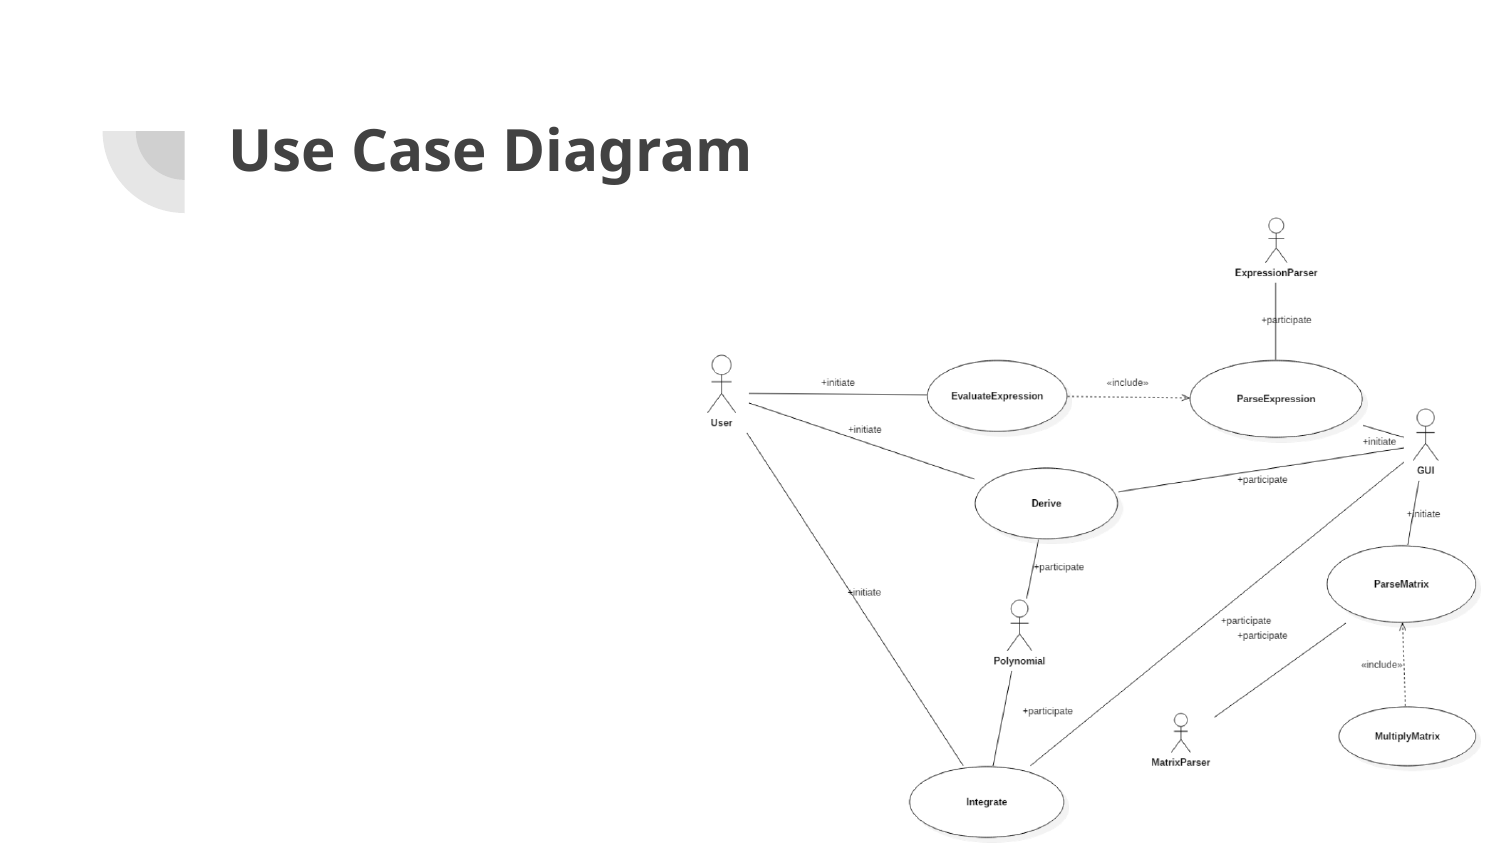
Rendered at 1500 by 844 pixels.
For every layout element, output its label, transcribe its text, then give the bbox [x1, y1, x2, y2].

picture [687, 176, 1500, 844]
title Use Case Diagram [213, 98, 1368, 263]
